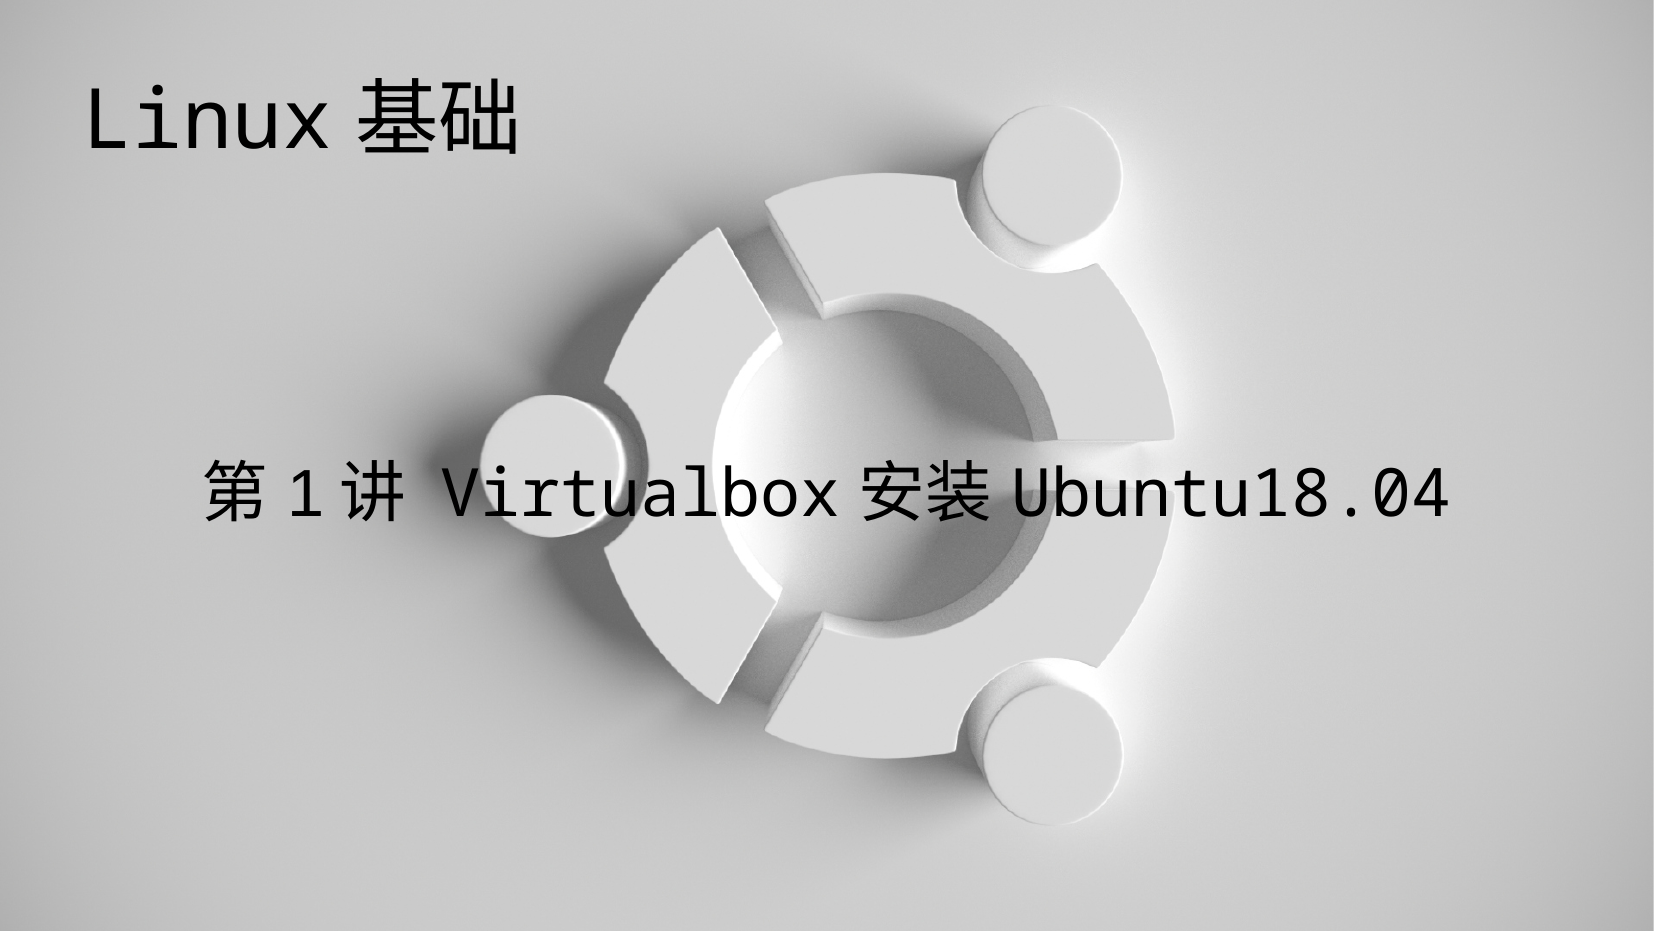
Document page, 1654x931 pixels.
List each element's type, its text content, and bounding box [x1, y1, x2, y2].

subtitle 第1讲 Virtualbox安装Ubuntu18.04 [82, 217, 1571, 758]
title Linux基础 [82, 37, 1571, 189]
picture [0, 0, 1654, 931]
